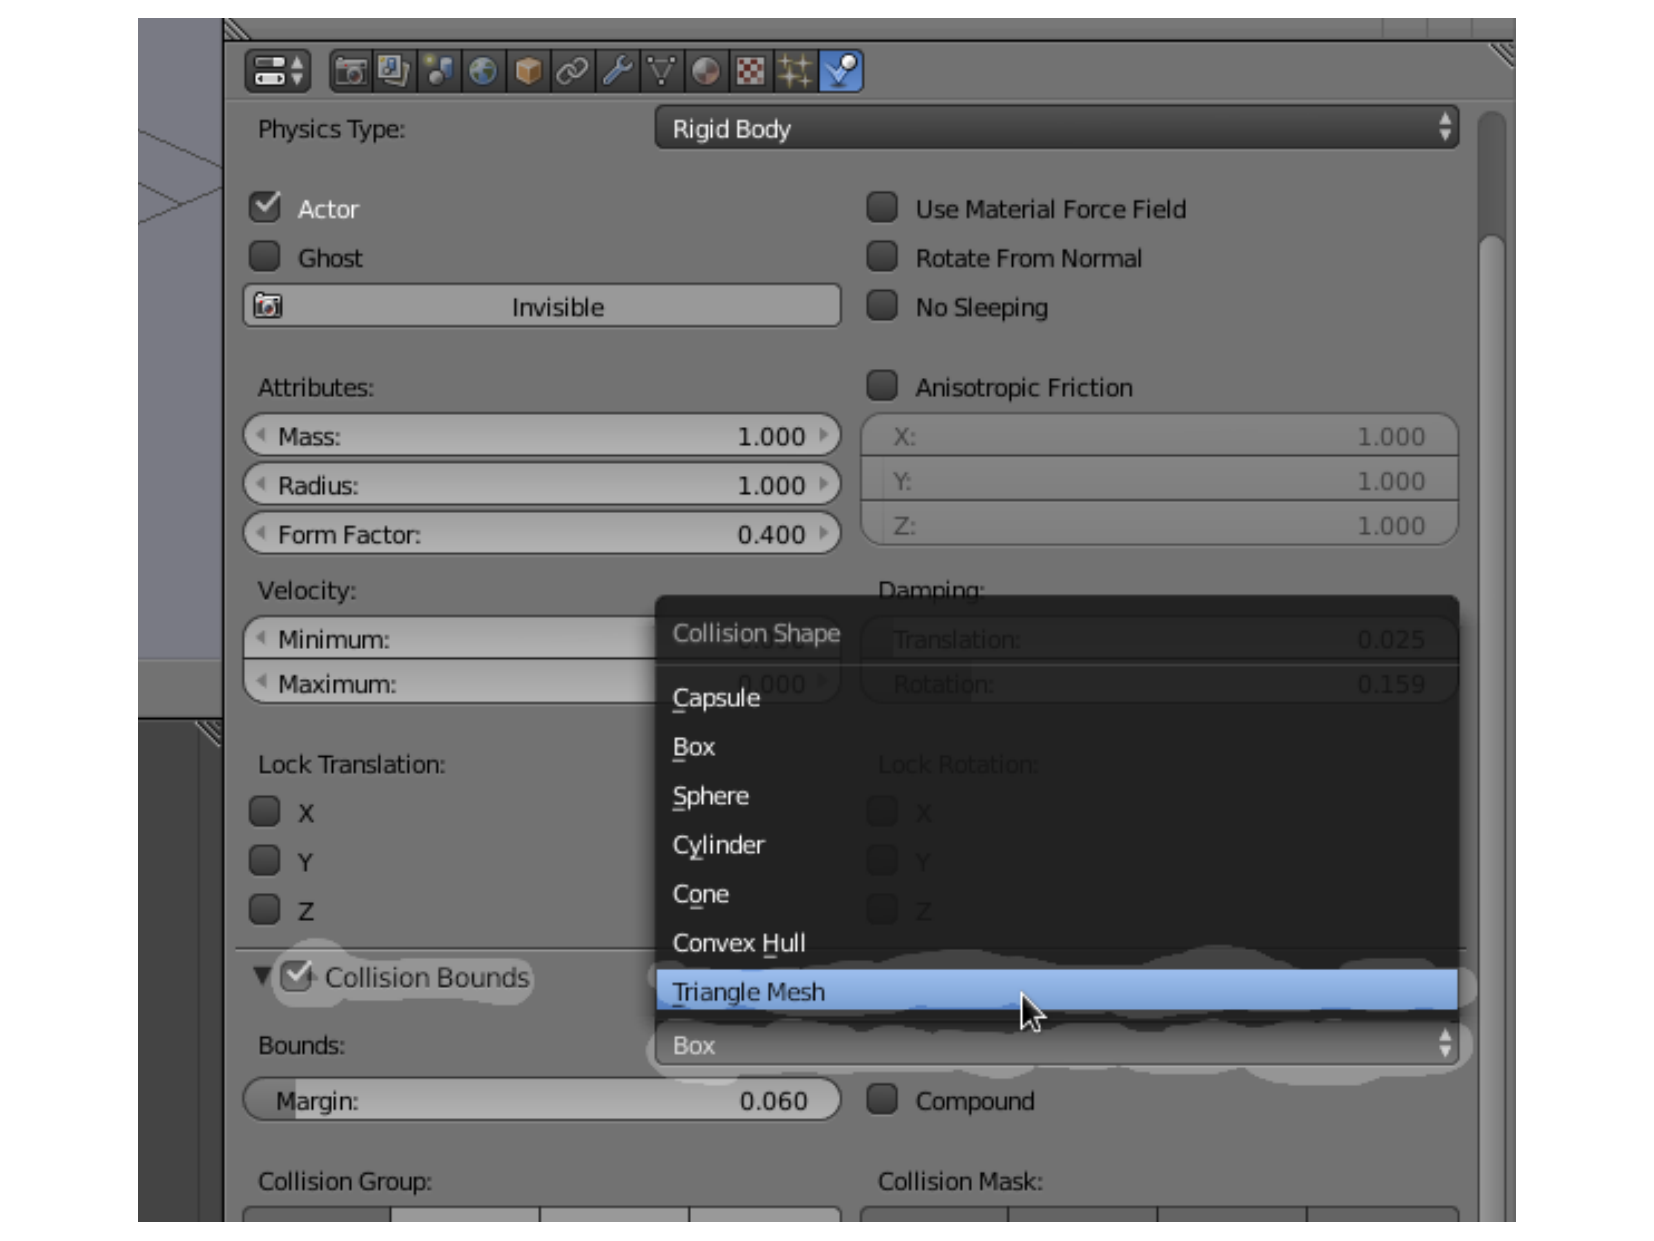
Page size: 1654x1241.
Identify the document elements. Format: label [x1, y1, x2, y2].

picture [138, 18, 1516, 1222]
